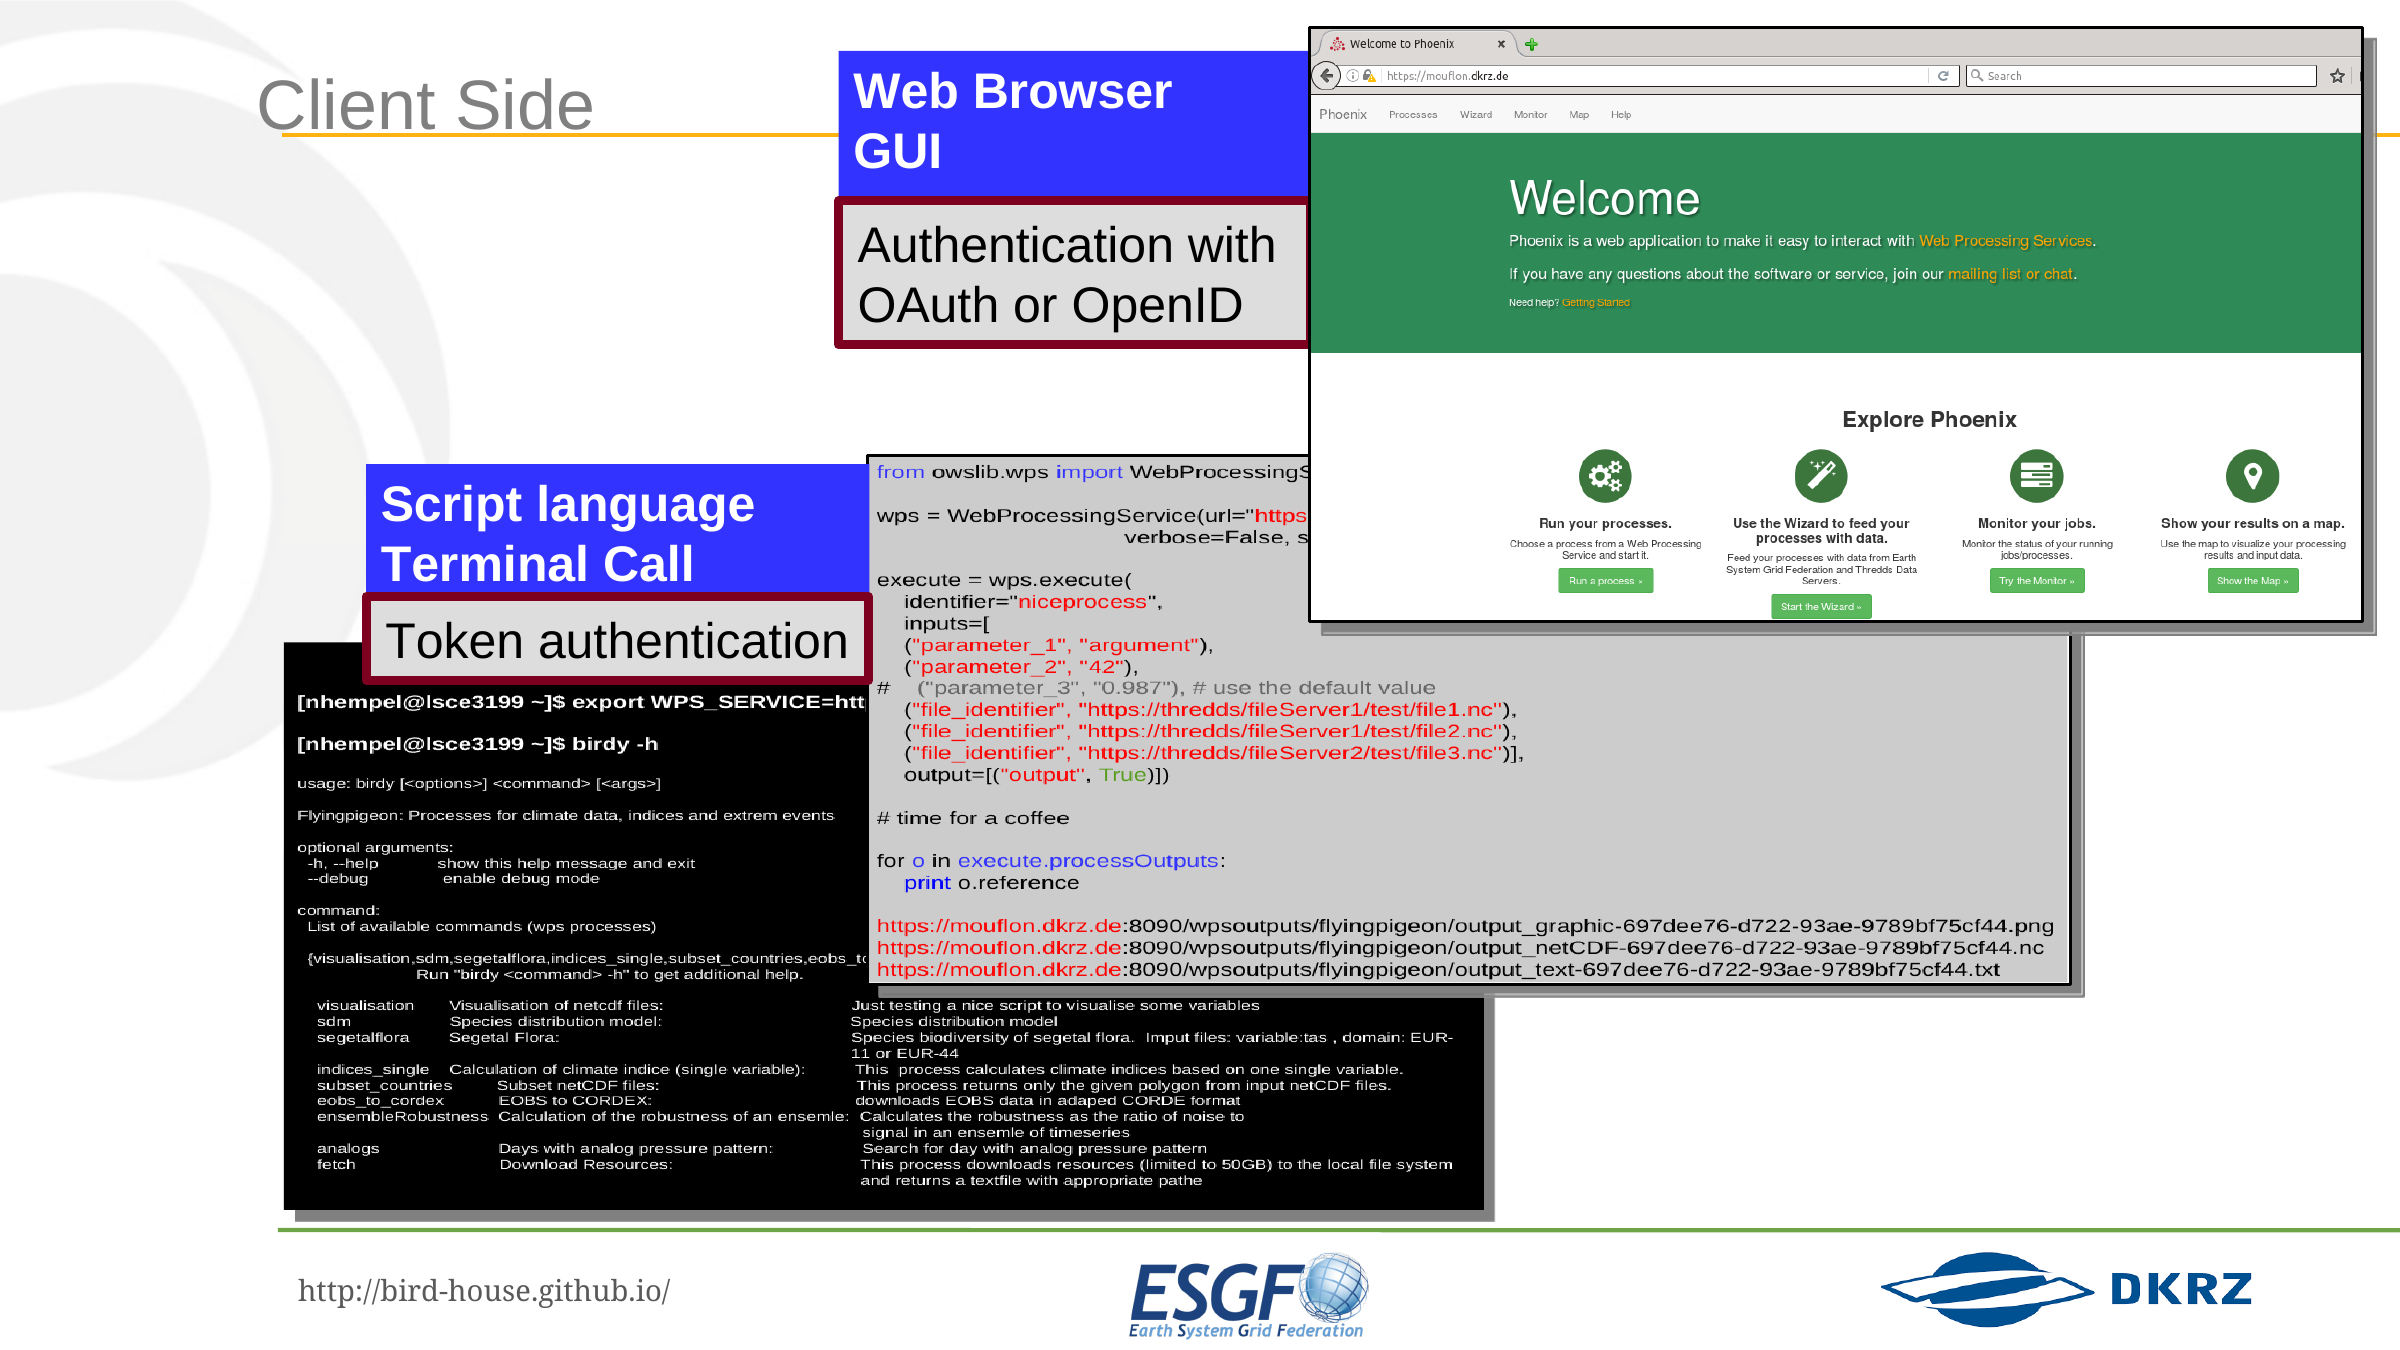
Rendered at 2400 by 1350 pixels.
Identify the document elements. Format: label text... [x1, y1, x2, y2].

picture [1311, 29, 2362, 621]
picture [0, 0, 1484, 1210]
text_box Token authentication [366, 596, 864, 681]
picture [869, 457, 2070, 983]
text_box Web Browser GUI [838, 50, 1308, 196]
title Client Side [242, 51, 838, 162]
picture [1074, 1222, 1418, 1350]
text_box Script language Terminal Call [366, 464, 870, 592]
text_box Authentication with OAuth or OpenID [838, 200, 1308, 345]
picture [1879, 1244, 2259, 1335]
